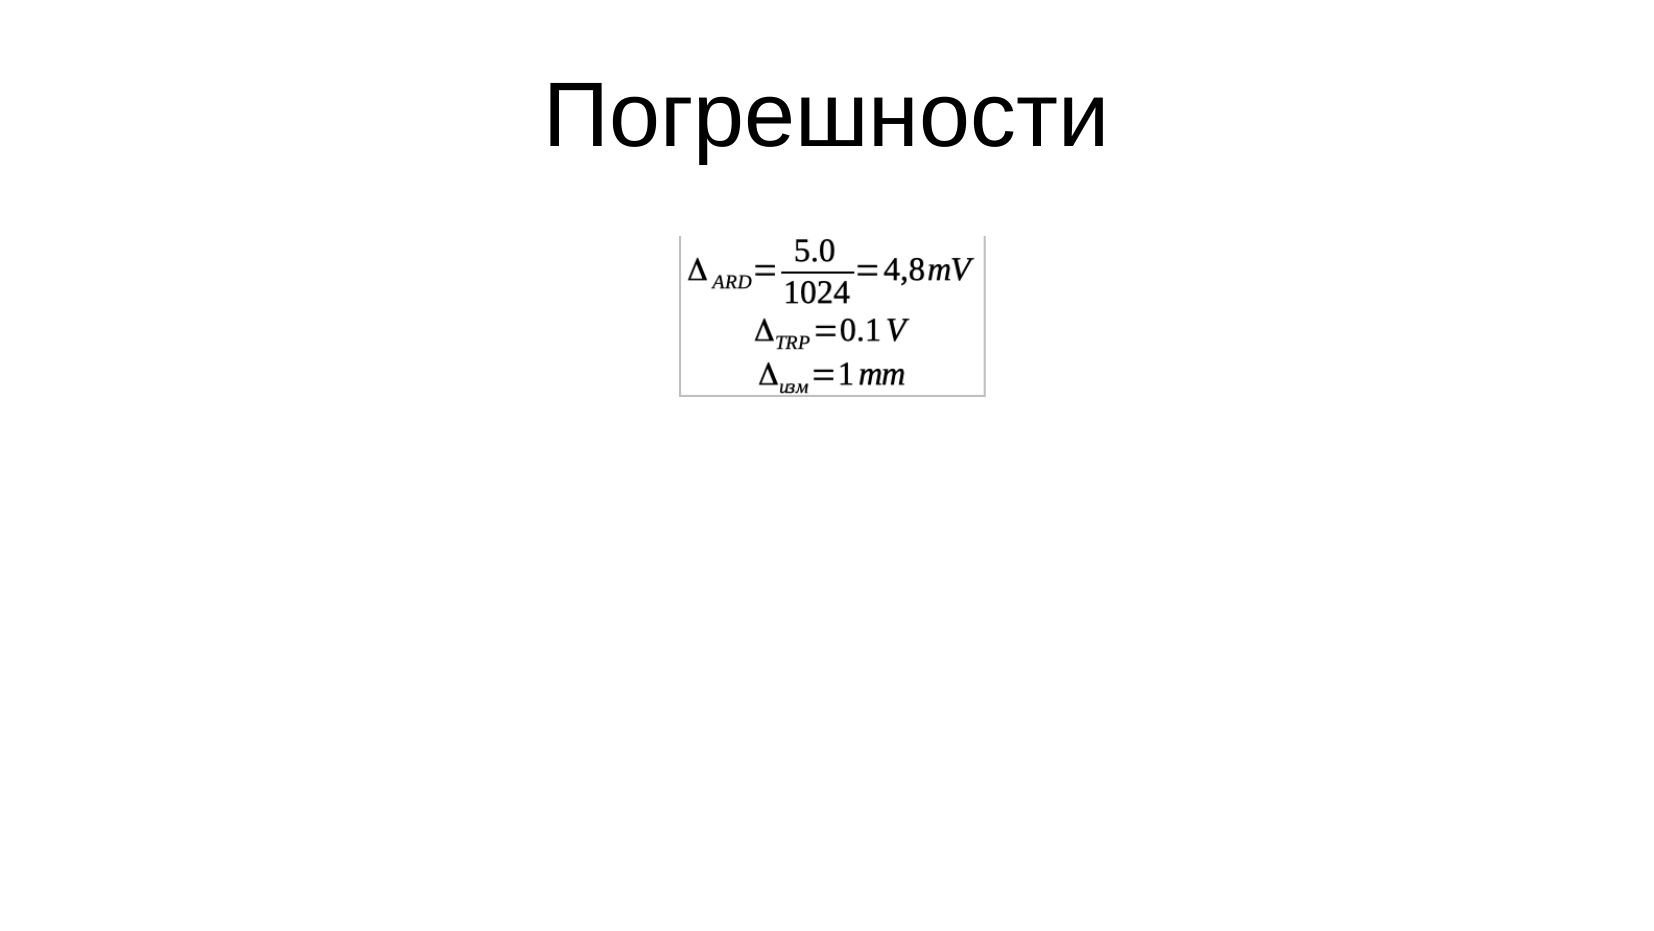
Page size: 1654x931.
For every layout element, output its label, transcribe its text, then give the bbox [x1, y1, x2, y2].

title Погрешности [82, 37, 1571, 193]
picture [679, 236, 990, 397]
